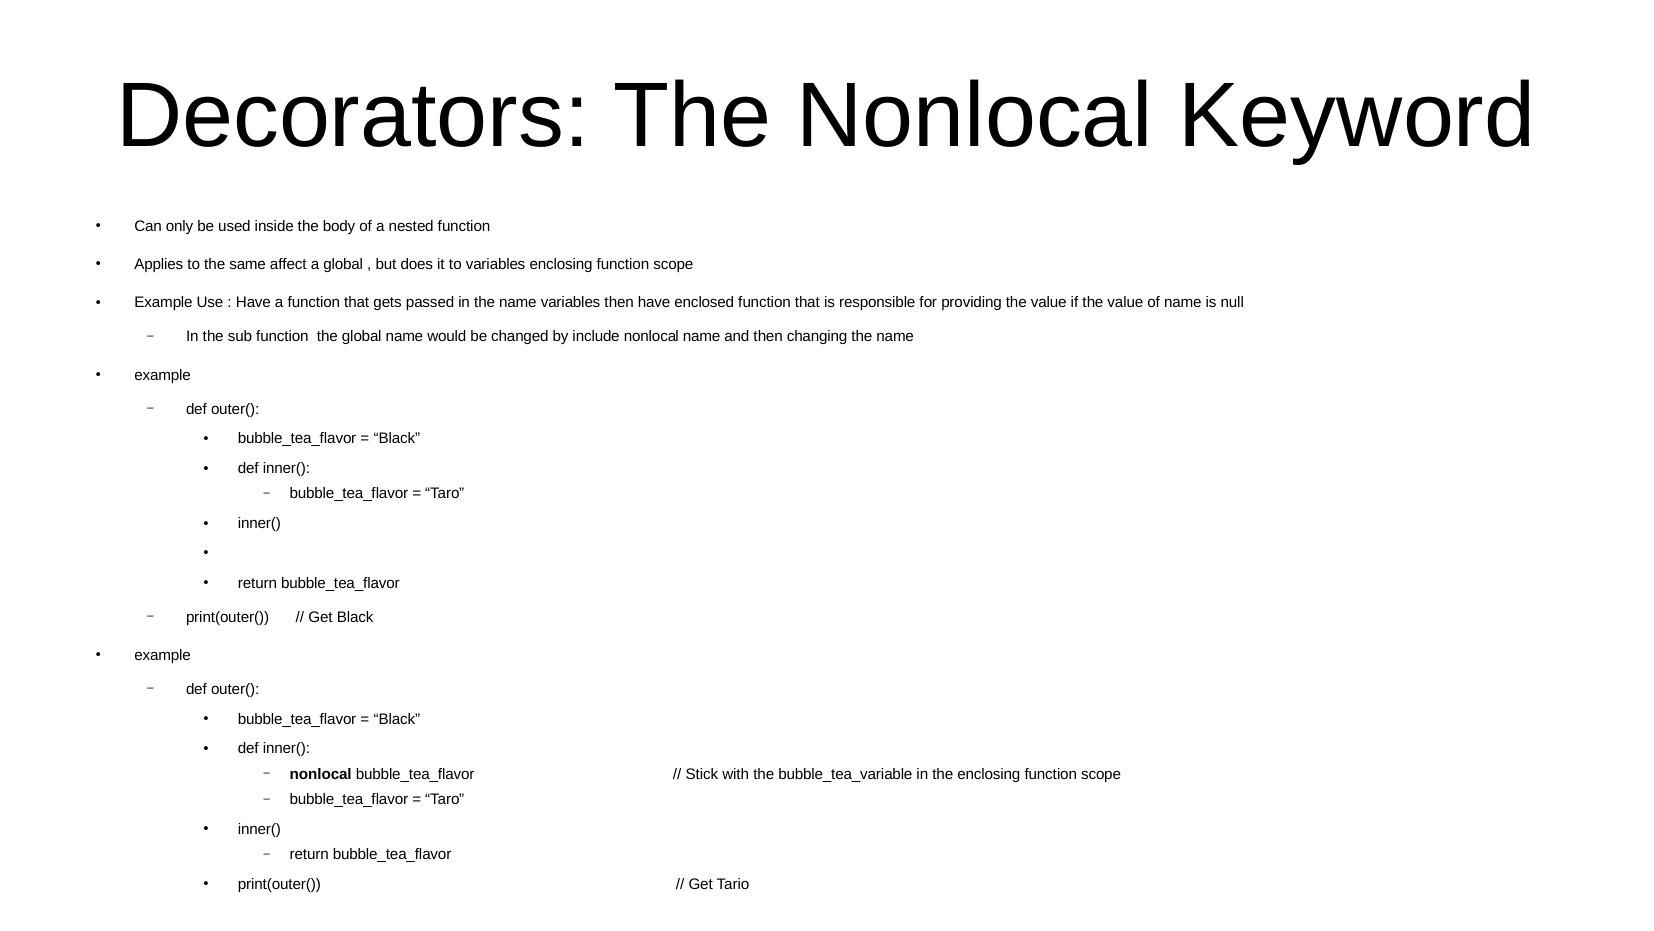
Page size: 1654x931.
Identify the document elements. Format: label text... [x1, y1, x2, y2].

title Decorators: The Nonlocal Keyword [82, 37, 1571, 193]
list Can only be used inside the body of a nested function Applies to the same affect a global , but does it to variables enclosing function scope Example Use : Have a function that gets passed in the name variables then have enclosed function that is responsible for providing the value if the value of name is null In the sub function the global name would be changed by include nonlocal name and then changing the name example def outer(): bubble_tea_flavor = “Black” def inner(): bubble_tea_flavor = “Taro” inner() return bubble_tea_flavor print(outer()) // Get Black example def outer(): bubble_tea_flavor = “Black” def inner(): nonlocal bubble_tea_flavor // Stick with the bubble_tea_variable in the enclosing function scope bubble_tea_flavor = “Taro” inner() return bubble_tea_flavor print(outer()) // Get Tario [82, 217, 1636, 901]
